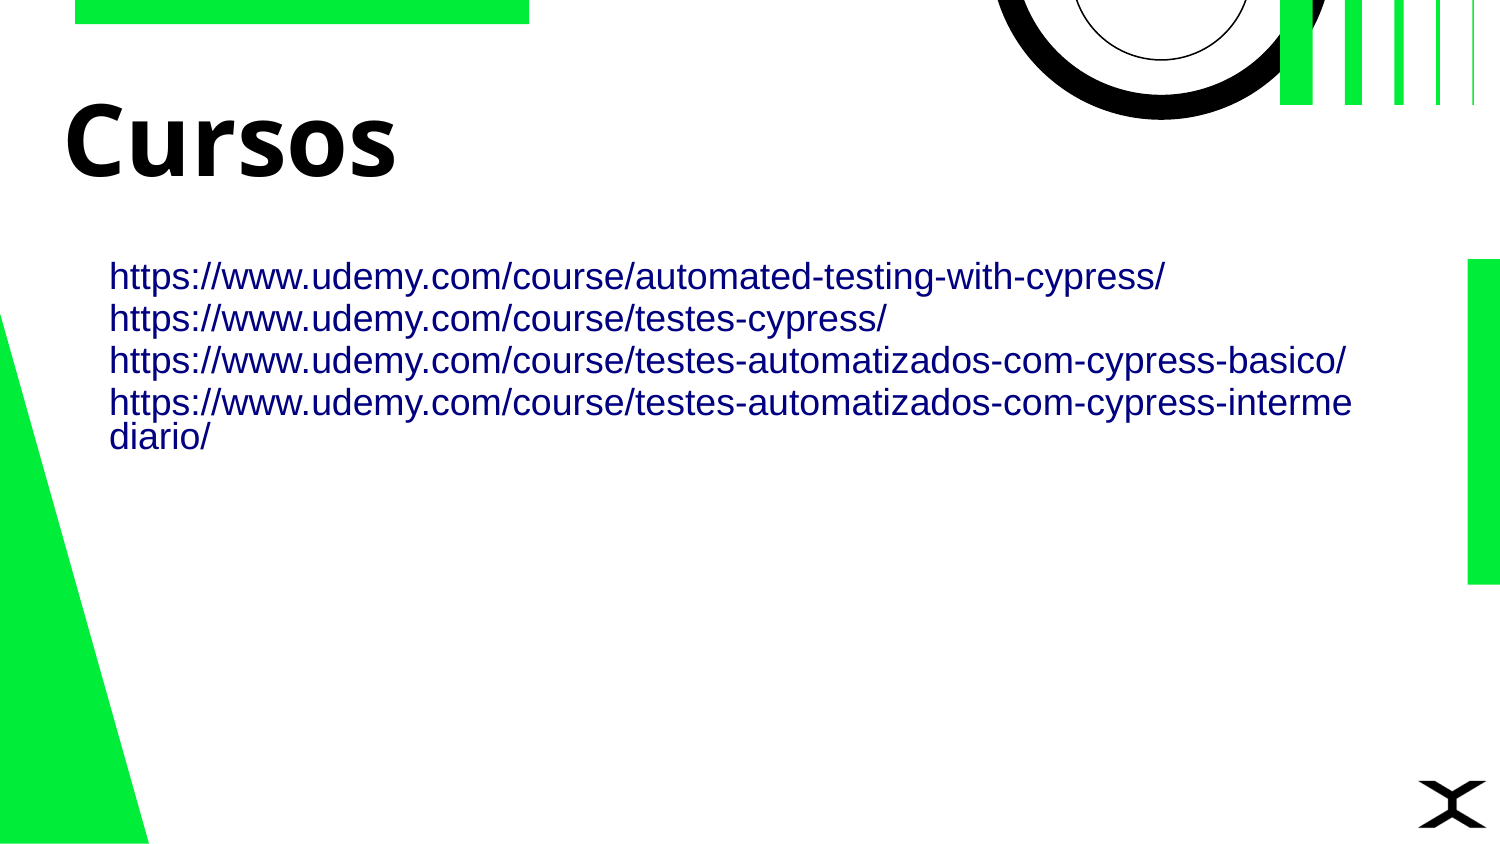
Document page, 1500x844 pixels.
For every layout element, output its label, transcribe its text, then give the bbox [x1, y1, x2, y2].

text_box https://www.udemy.com/course/automated-testing-with-cypress/ https://www.udemy.com/course/testes-cypress/ https://www.udemy.com/course/testes-automatizados-com-cypress-basico/ https://www.udemy.com/course/testes-automatizados-com-cypress-intermediario/ [94, 248, 1382, 599]
title Cursos [47, 61, 1445, 213]
picture [1418, 780, 1487, 829]
